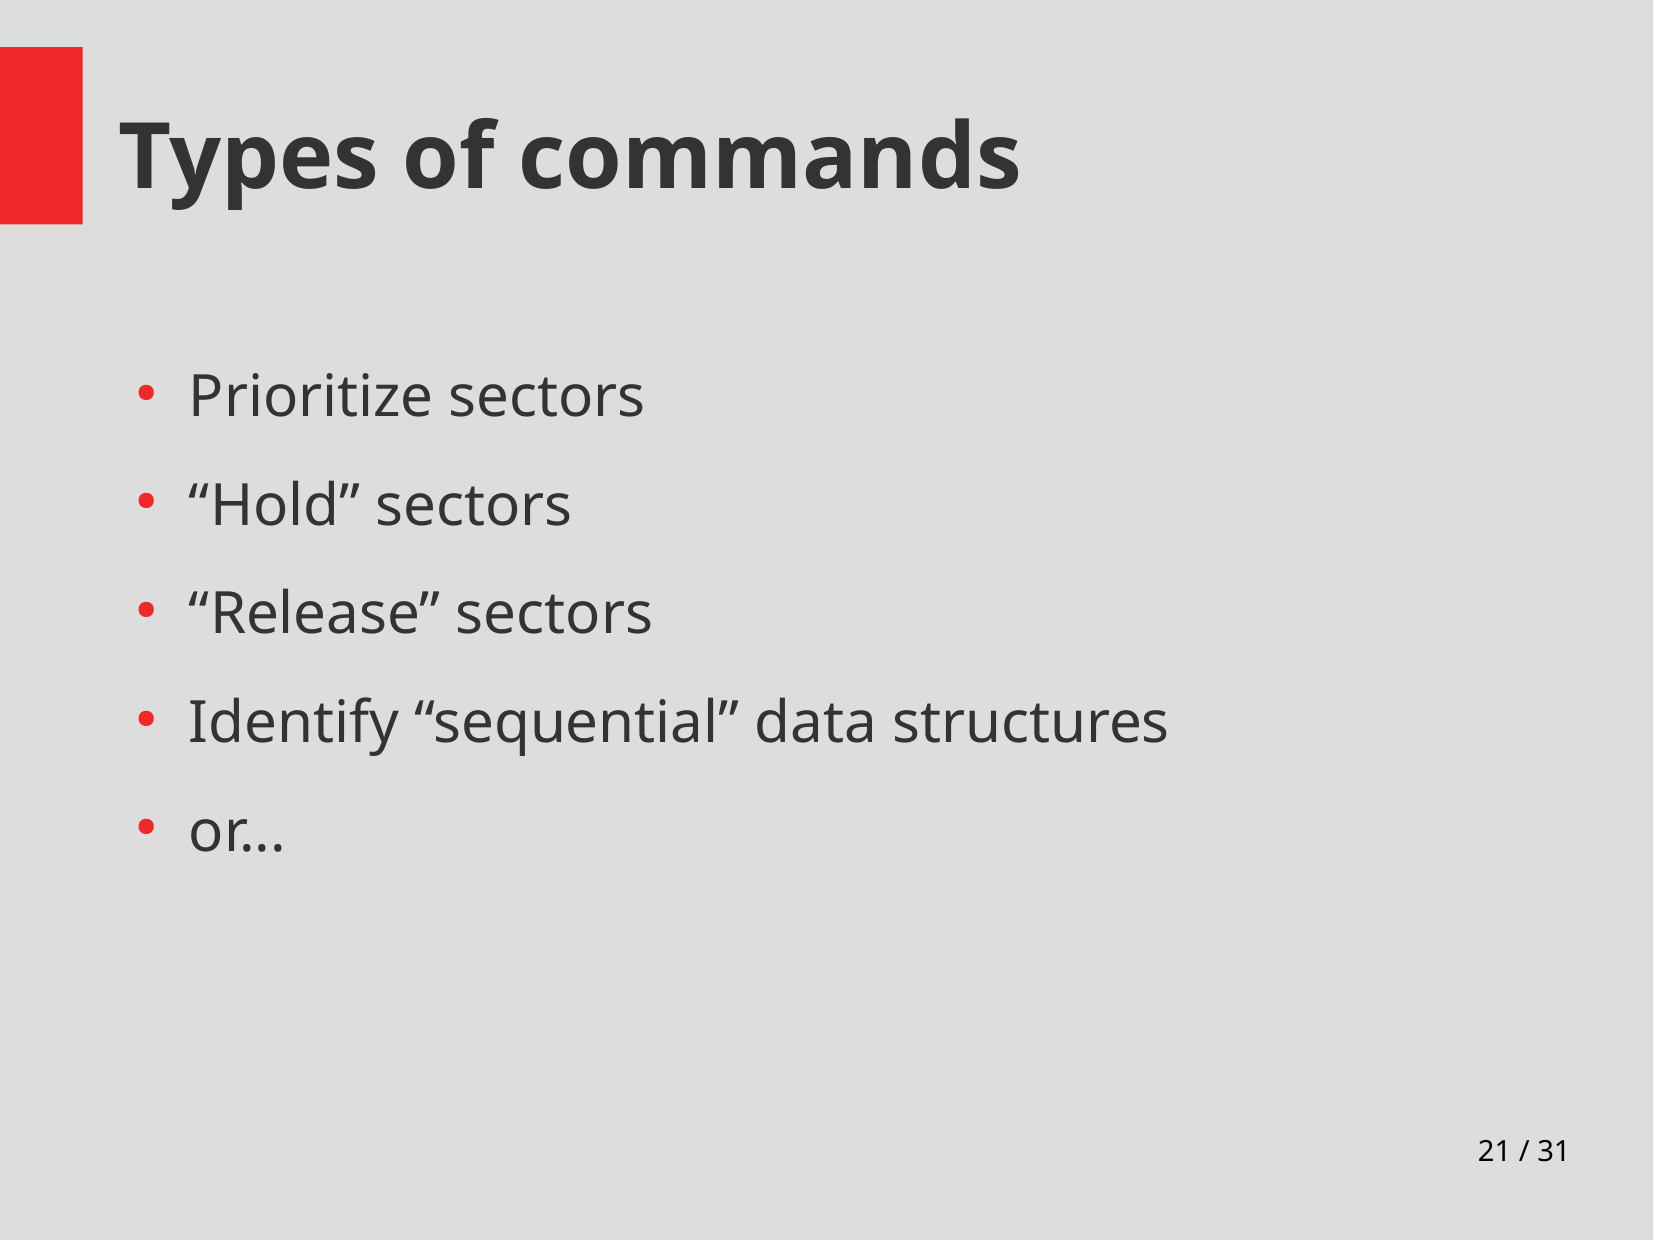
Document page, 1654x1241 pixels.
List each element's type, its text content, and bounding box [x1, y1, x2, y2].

list Prioritize sectors “Hold” sectors “Release” sectors Identify “sequential” data structures or... [118, 354, 1536, 1074]
title Types of commands [118, 49, 1571, 257]
